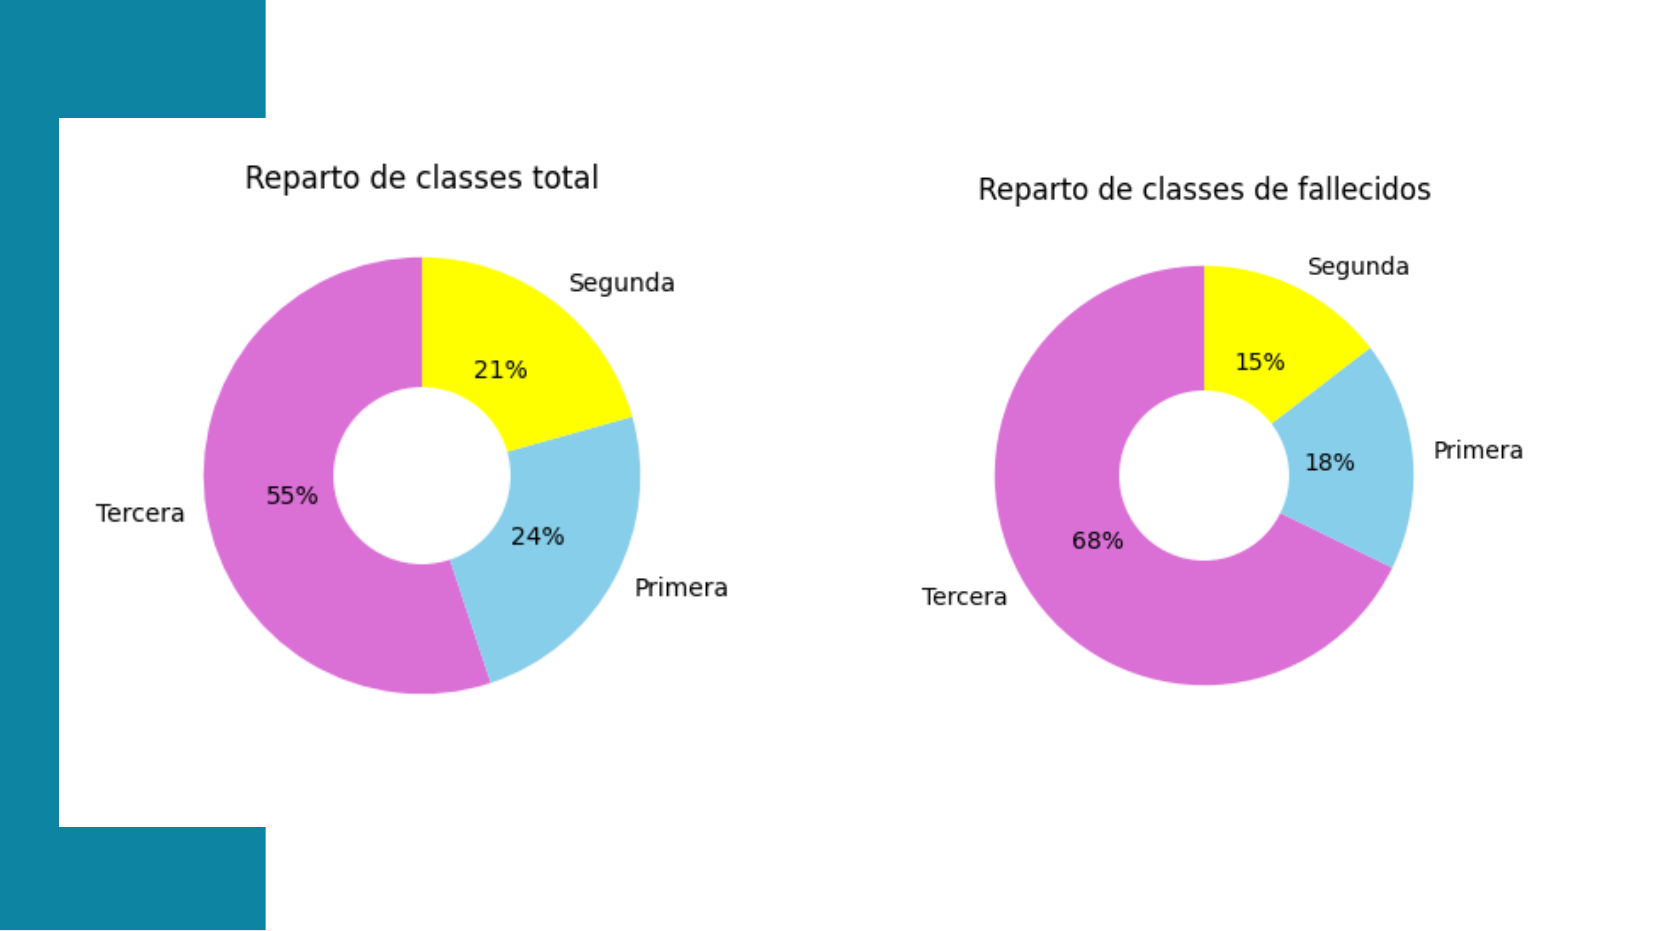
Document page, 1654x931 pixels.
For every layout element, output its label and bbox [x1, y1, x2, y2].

picture [856, 132, 1536, 813]
picture [59, 118, 768, 827]
